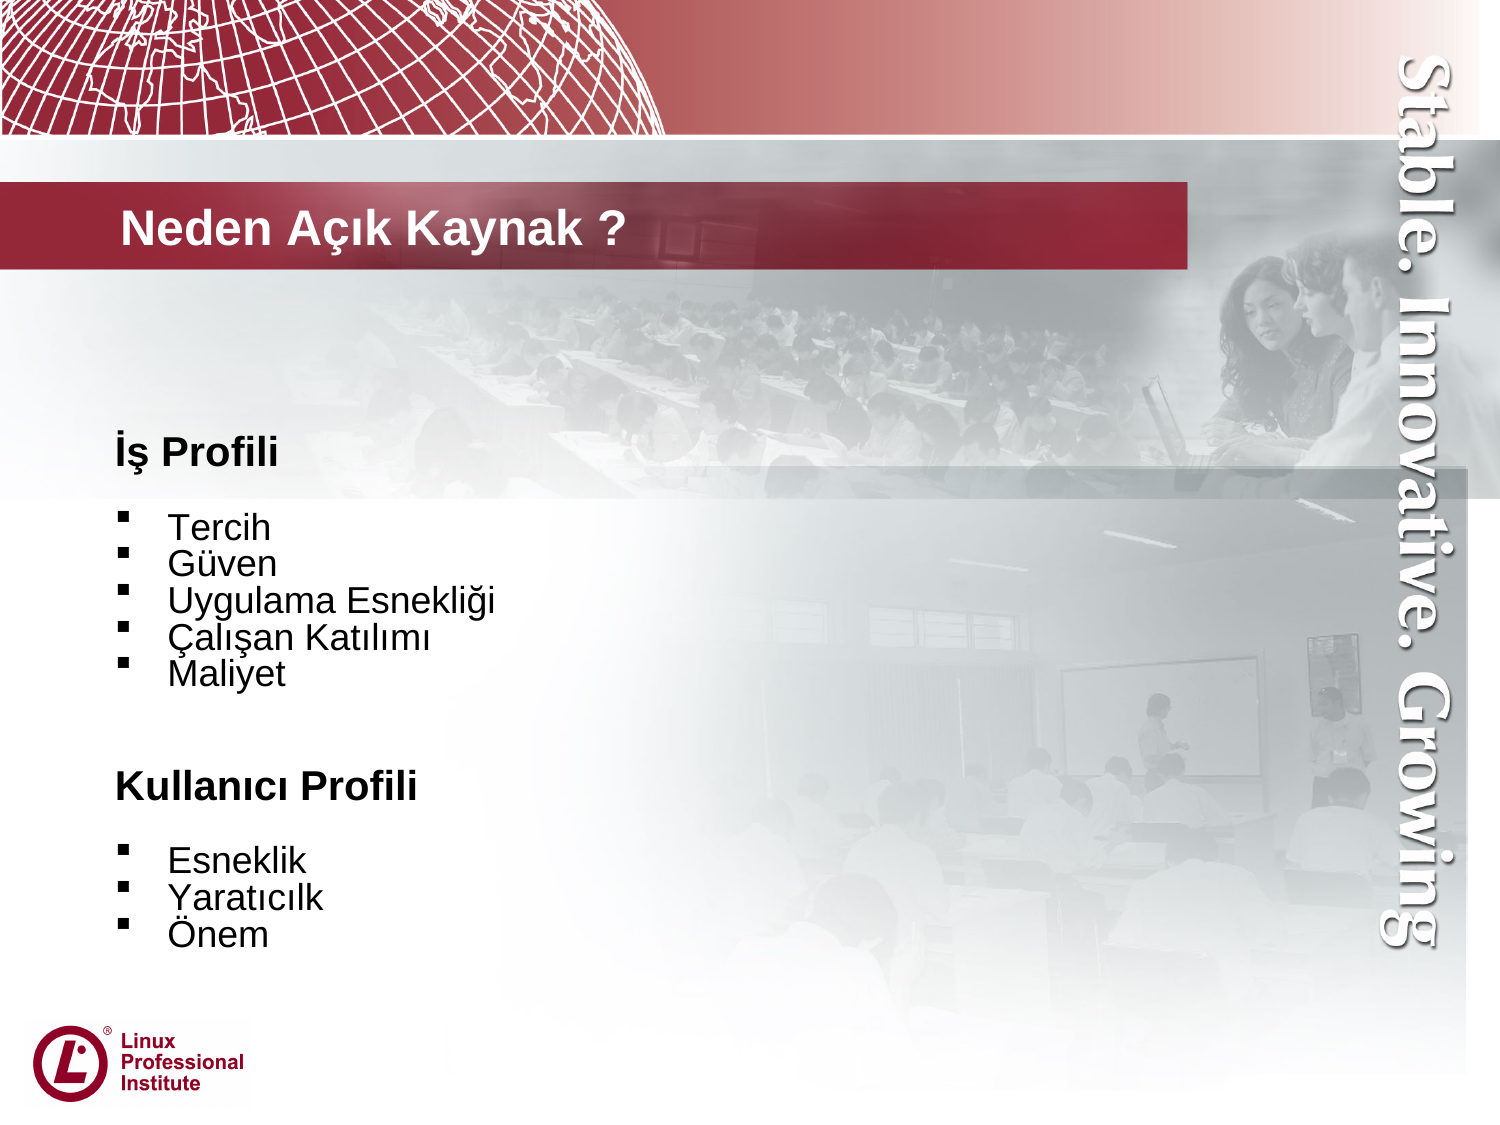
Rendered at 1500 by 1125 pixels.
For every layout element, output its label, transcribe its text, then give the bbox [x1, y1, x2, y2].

text_box Neden Açık Kaynak ? [105, 180, 1407, 282]
text_box İş Profili Tercih Güven Uygulama Esnekliği Çalışan Katılımı Maliyet Kullanıcı Profili Esneklik Yaratıcılk Önem [100, 379, 1325, 1073]
picture [0, 0, 1500, 1113]
